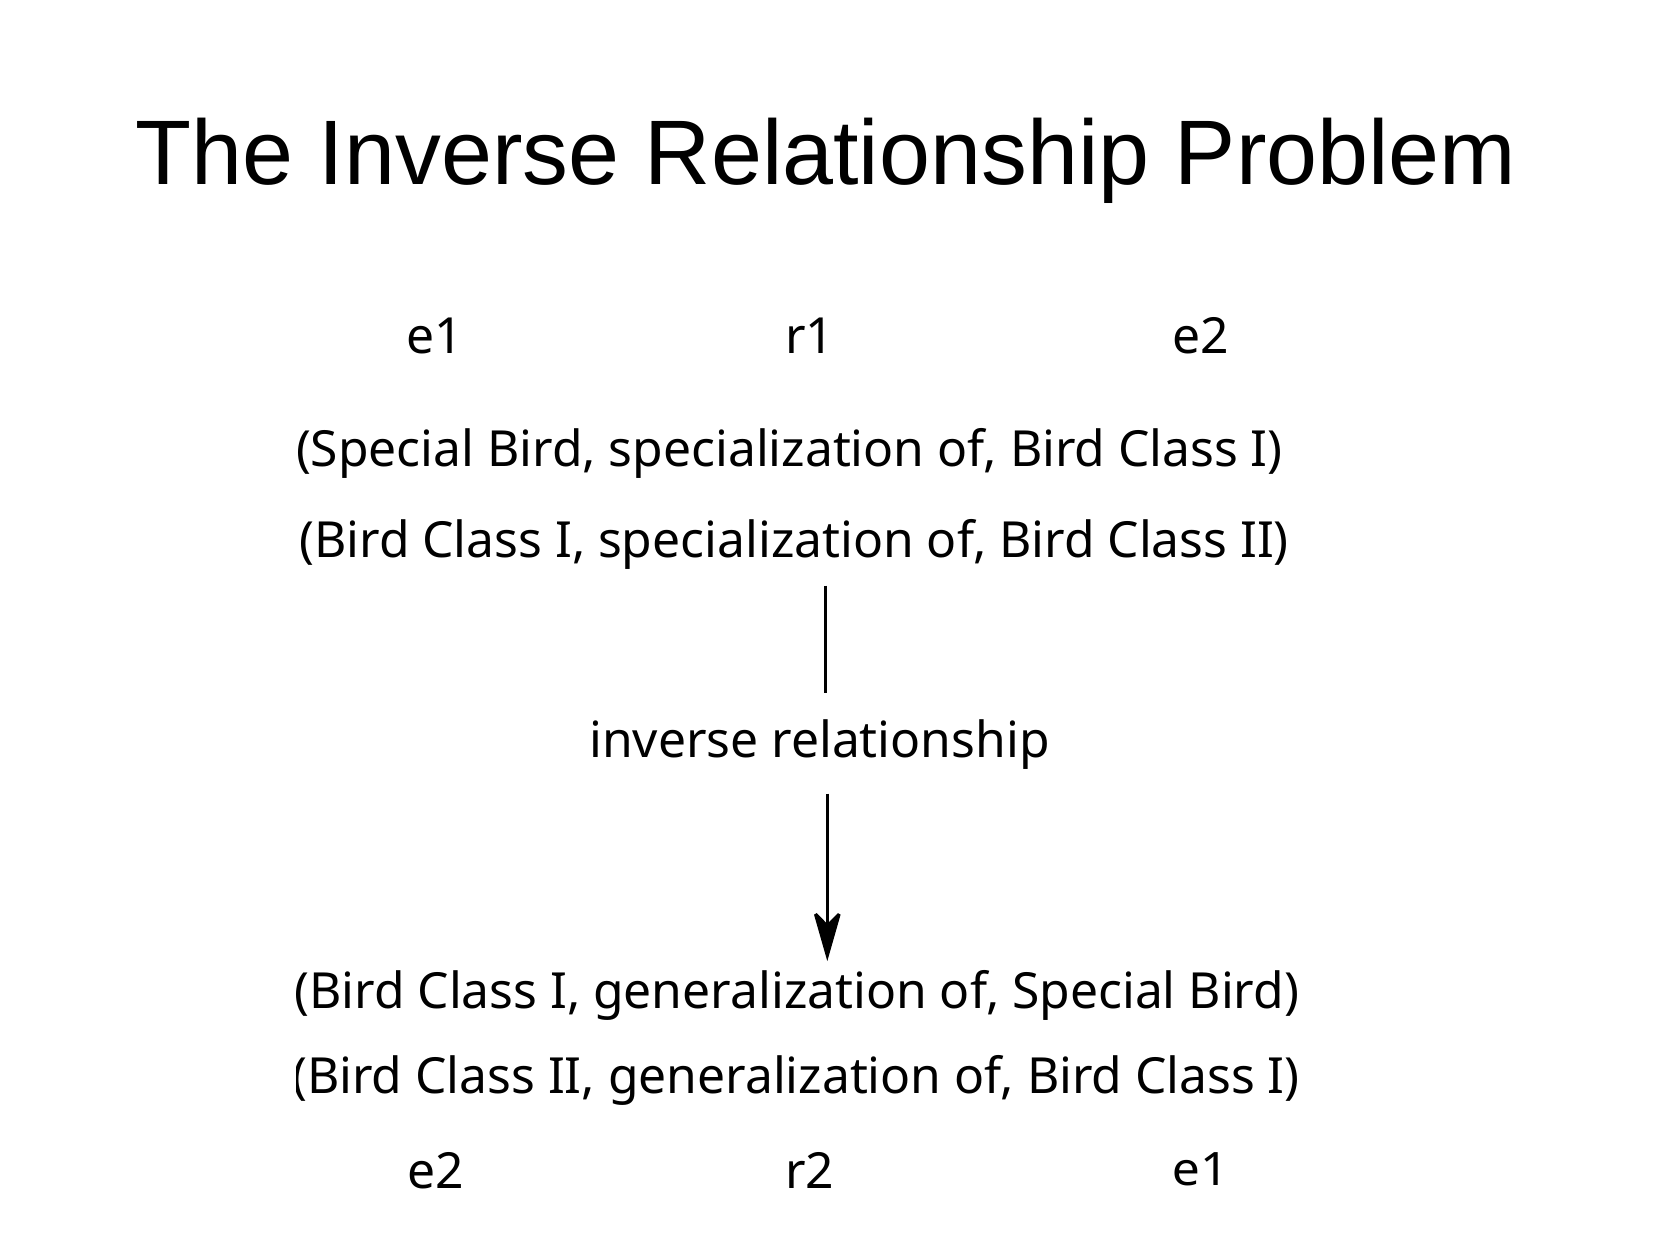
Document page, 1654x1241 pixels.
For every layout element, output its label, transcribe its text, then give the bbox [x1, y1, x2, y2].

title The Inverse Relationship Problem [82, 49, 1571, 257]
picture [296, 316, 1382, 1190]
